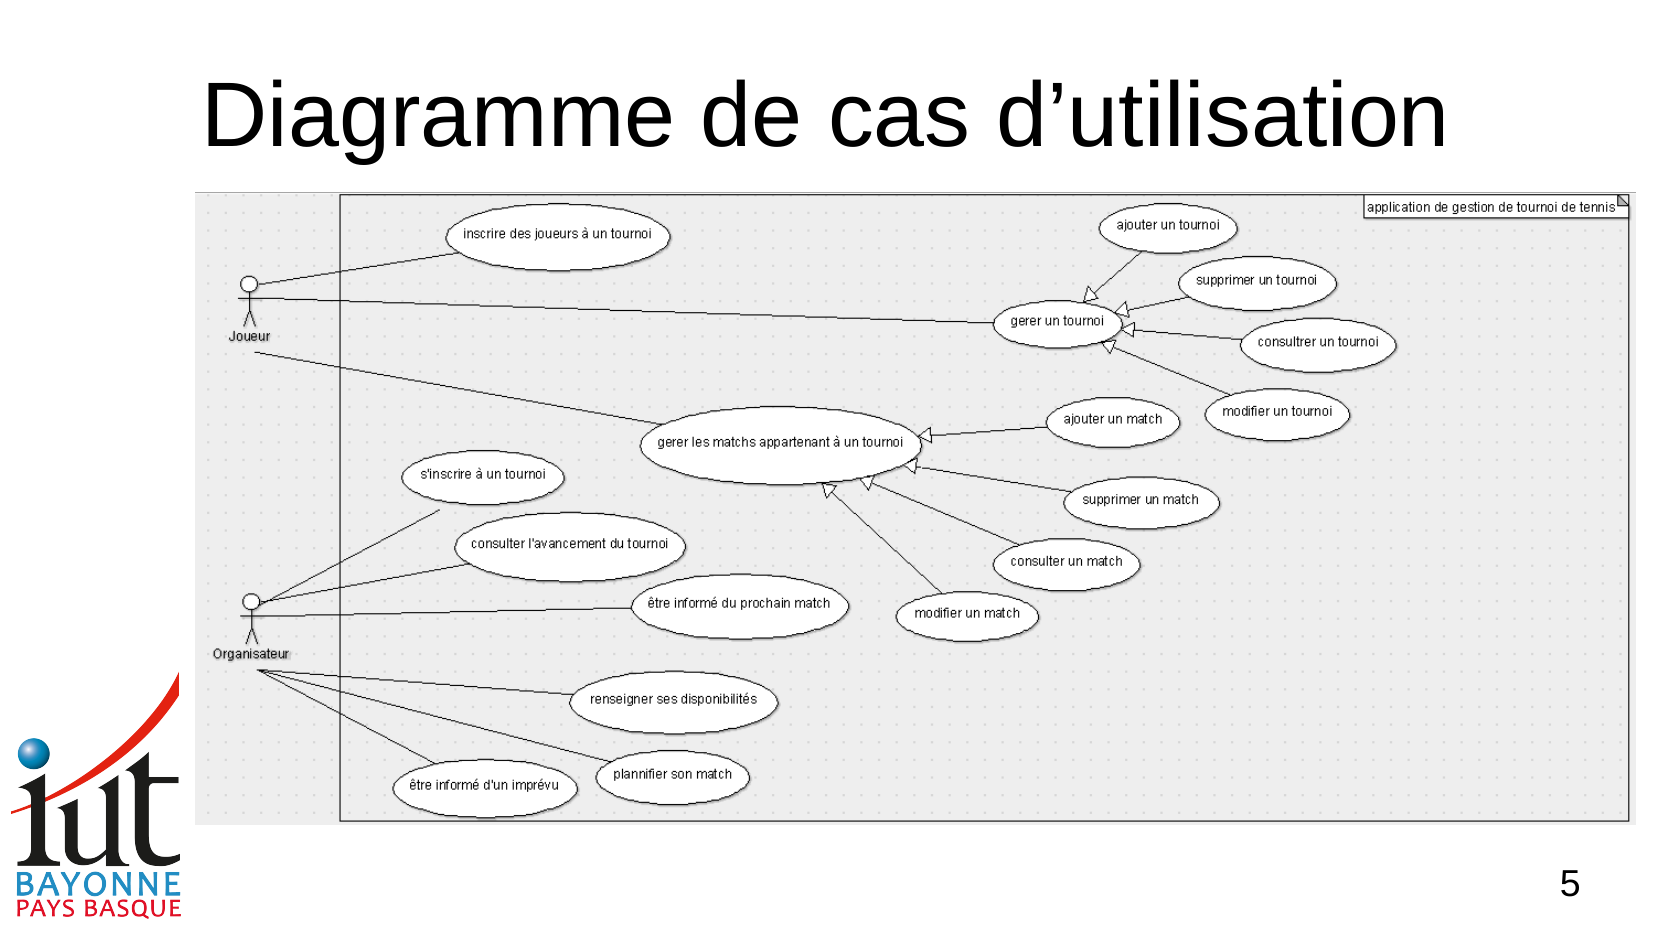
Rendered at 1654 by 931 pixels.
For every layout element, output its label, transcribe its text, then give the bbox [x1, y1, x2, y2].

picture [195, 192, 1636, 826]
picture [11, 671, 181, 919]
title Diagramme de cas d’utilisation [82, 37, 1571, 193]
